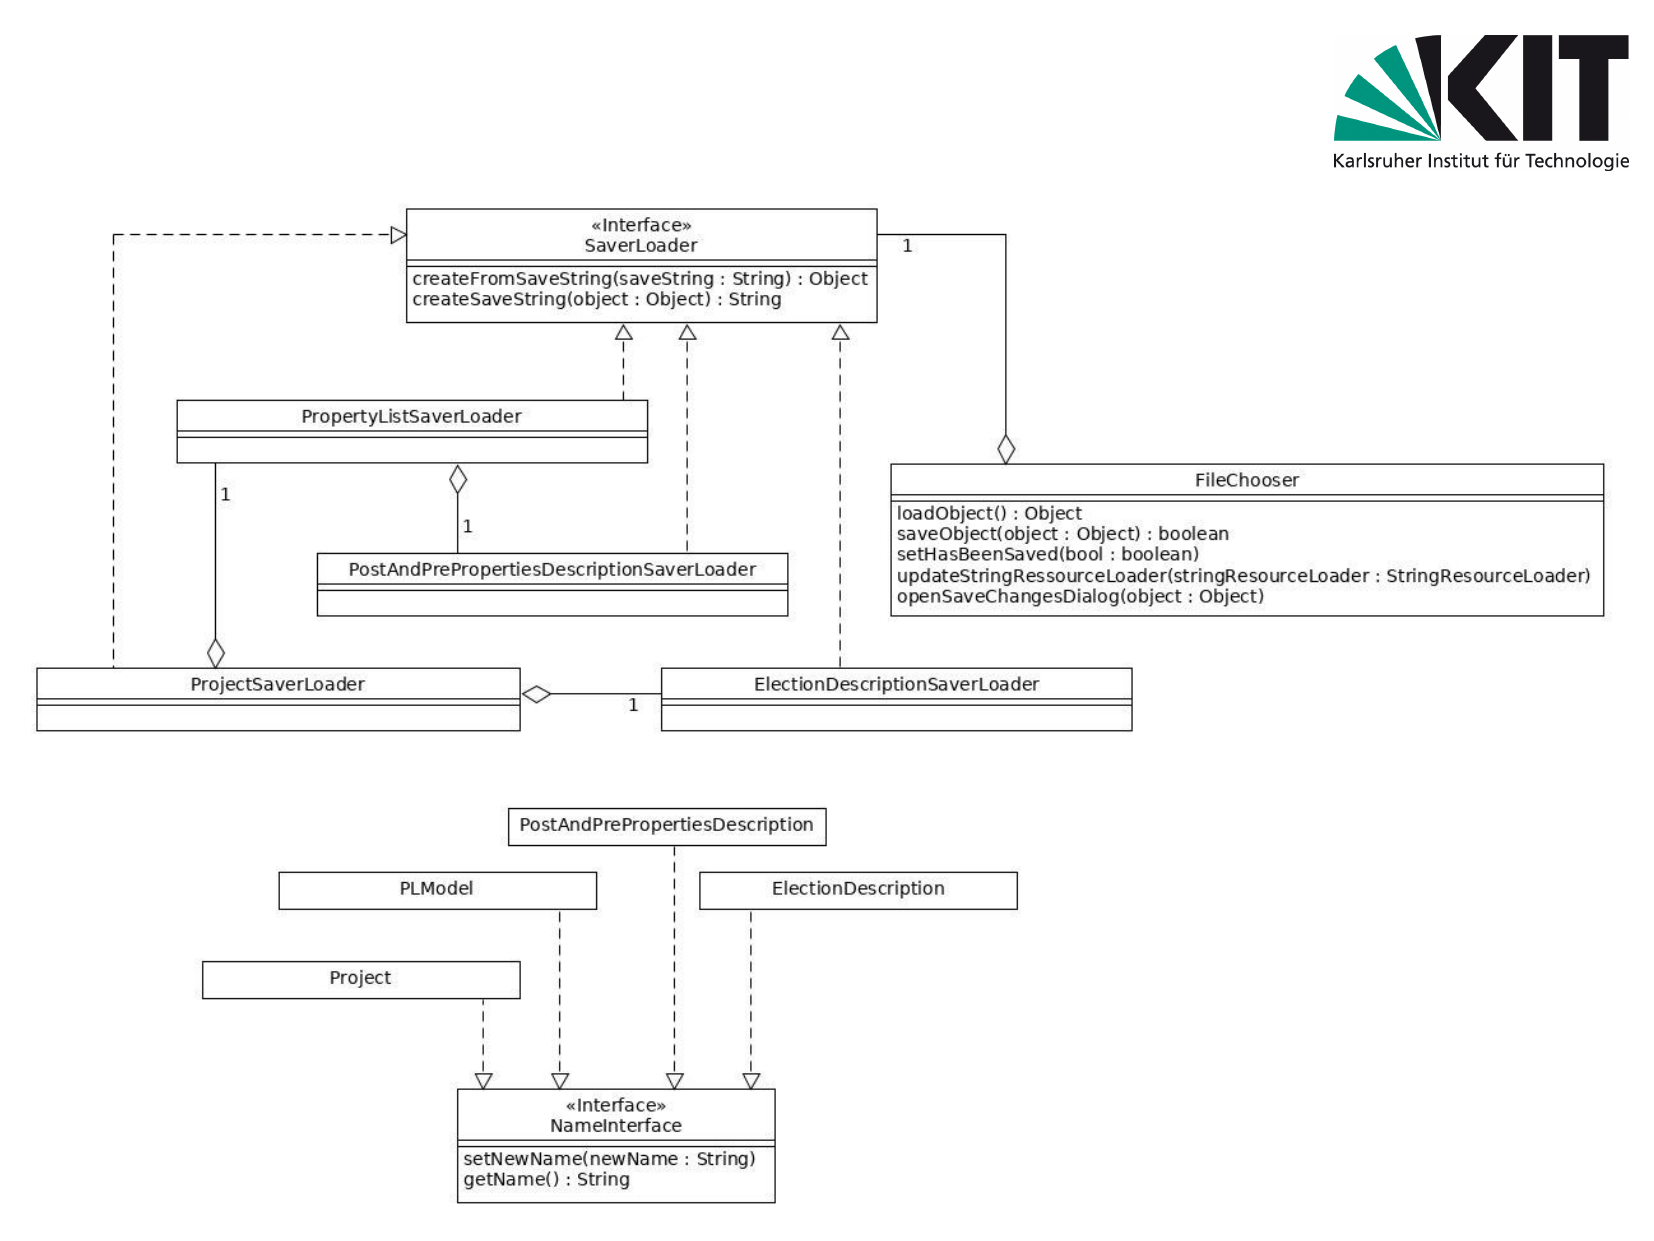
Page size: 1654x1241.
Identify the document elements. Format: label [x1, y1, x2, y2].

picture [11, 183, 1630, 1229]
picture [1334, 35, 1629, 171]
